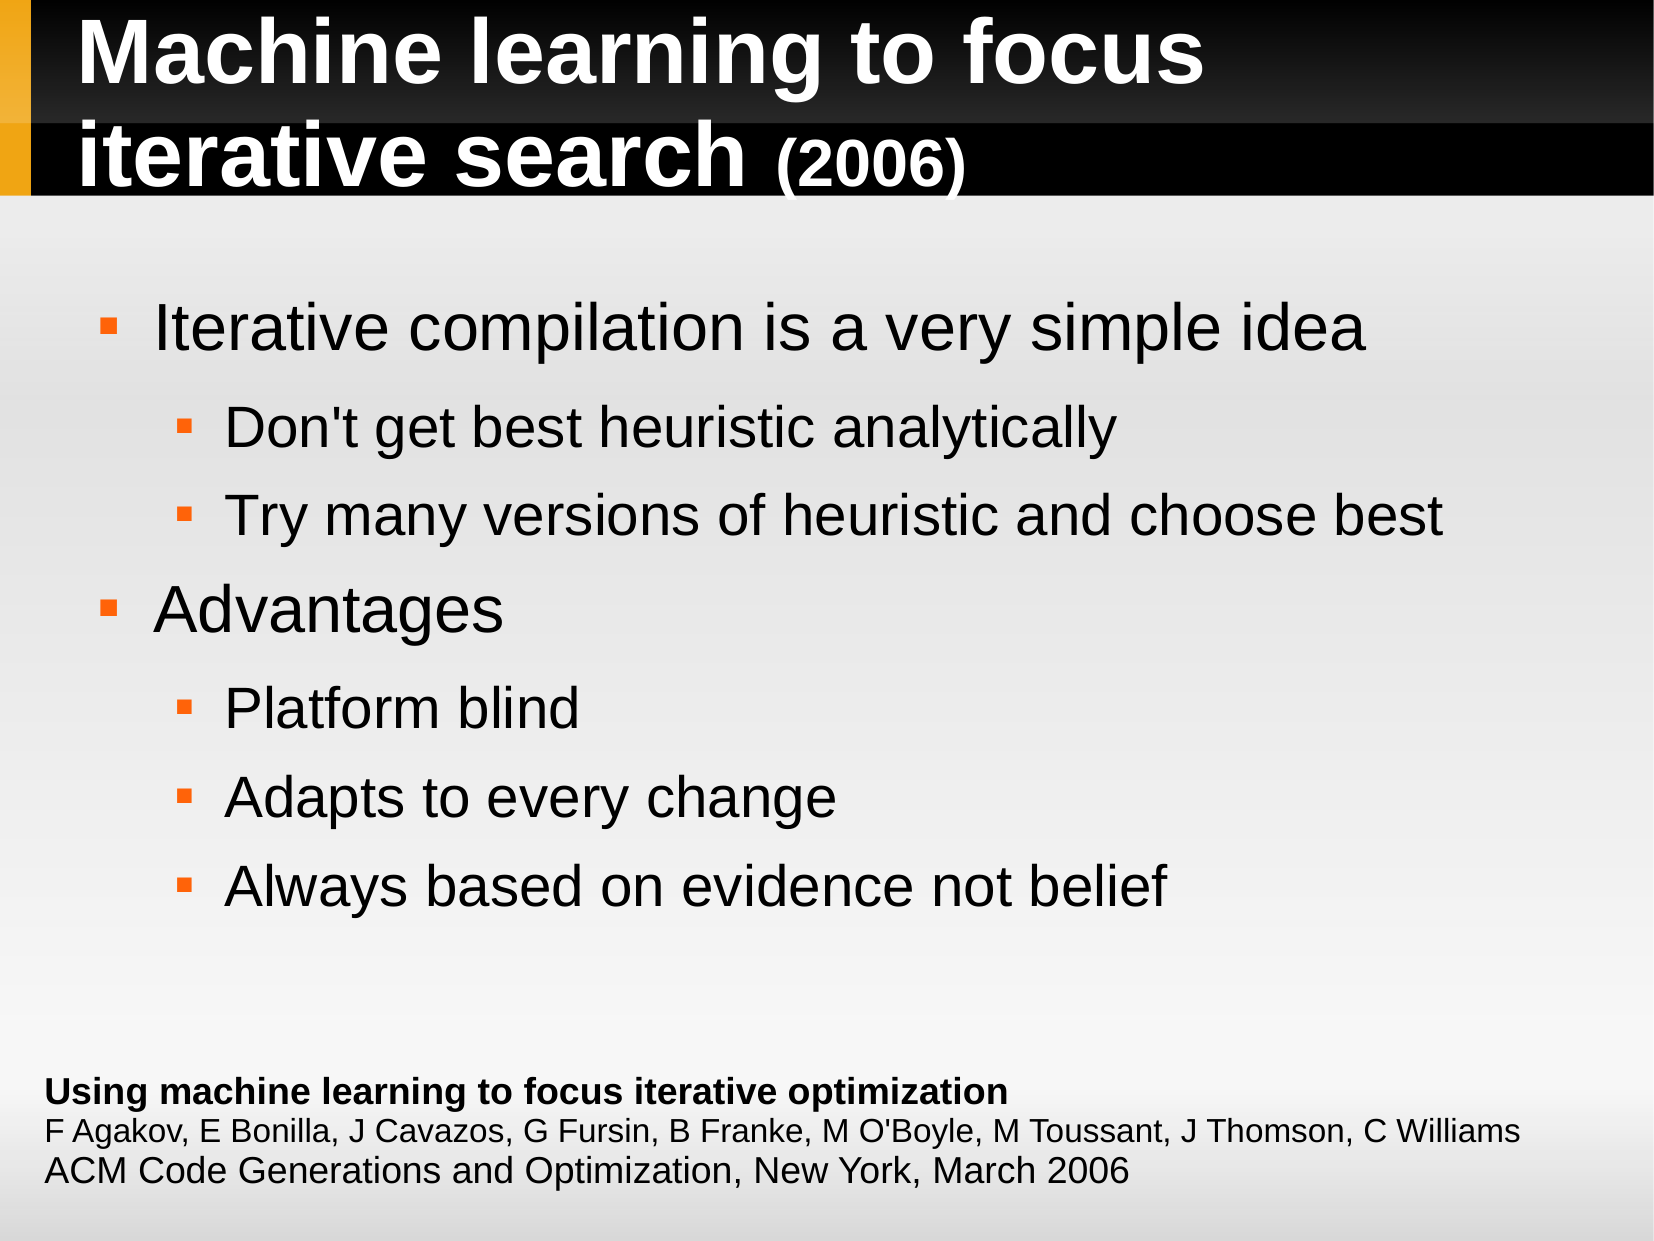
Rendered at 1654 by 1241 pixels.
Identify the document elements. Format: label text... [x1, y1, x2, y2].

title Machine learning to focus iterative search (2006) [76, 0, 1565, 222]
picture [0, 0, 1654, 1241]
text_box Using machine learning to focus iterative optimization F Agakov, E Bonilla, J Cavazos, G Fursin, B Franke, M O'Boyle, M Toussant, J Thomson, C Williams ACM Code Generations and Optimization, New York, March 2006 [29, 1063, 1625, 1230]
list Iterative compilation is a very simple idea Don't get best heuristic analytically Try many versions of heuristic and choose best Advantages Platform blind Adapts to every change Always based on evidence not belief [82, 290, 1571, 1063]
